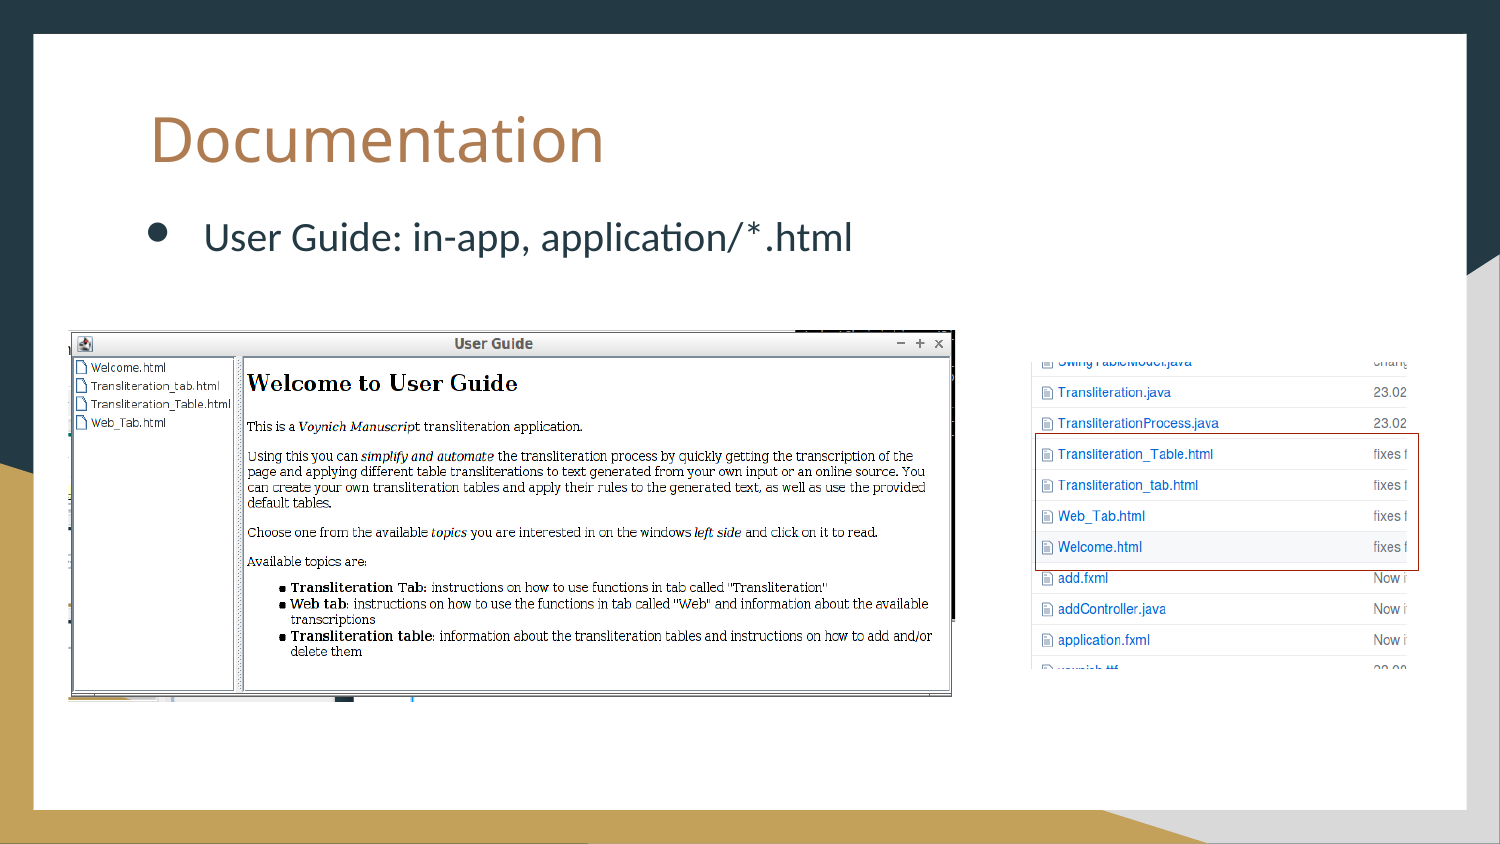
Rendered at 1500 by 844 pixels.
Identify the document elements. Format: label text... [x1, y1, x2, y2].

title Documentation [134, 85, 1366, 242]
list User Guide: in-app, application/*.html [113, 194, 1345, 702]
picture [68, 330, 956, 702]
picture [998, 362, 1407, 669]
picture [1036, 434, 1407, 570]
